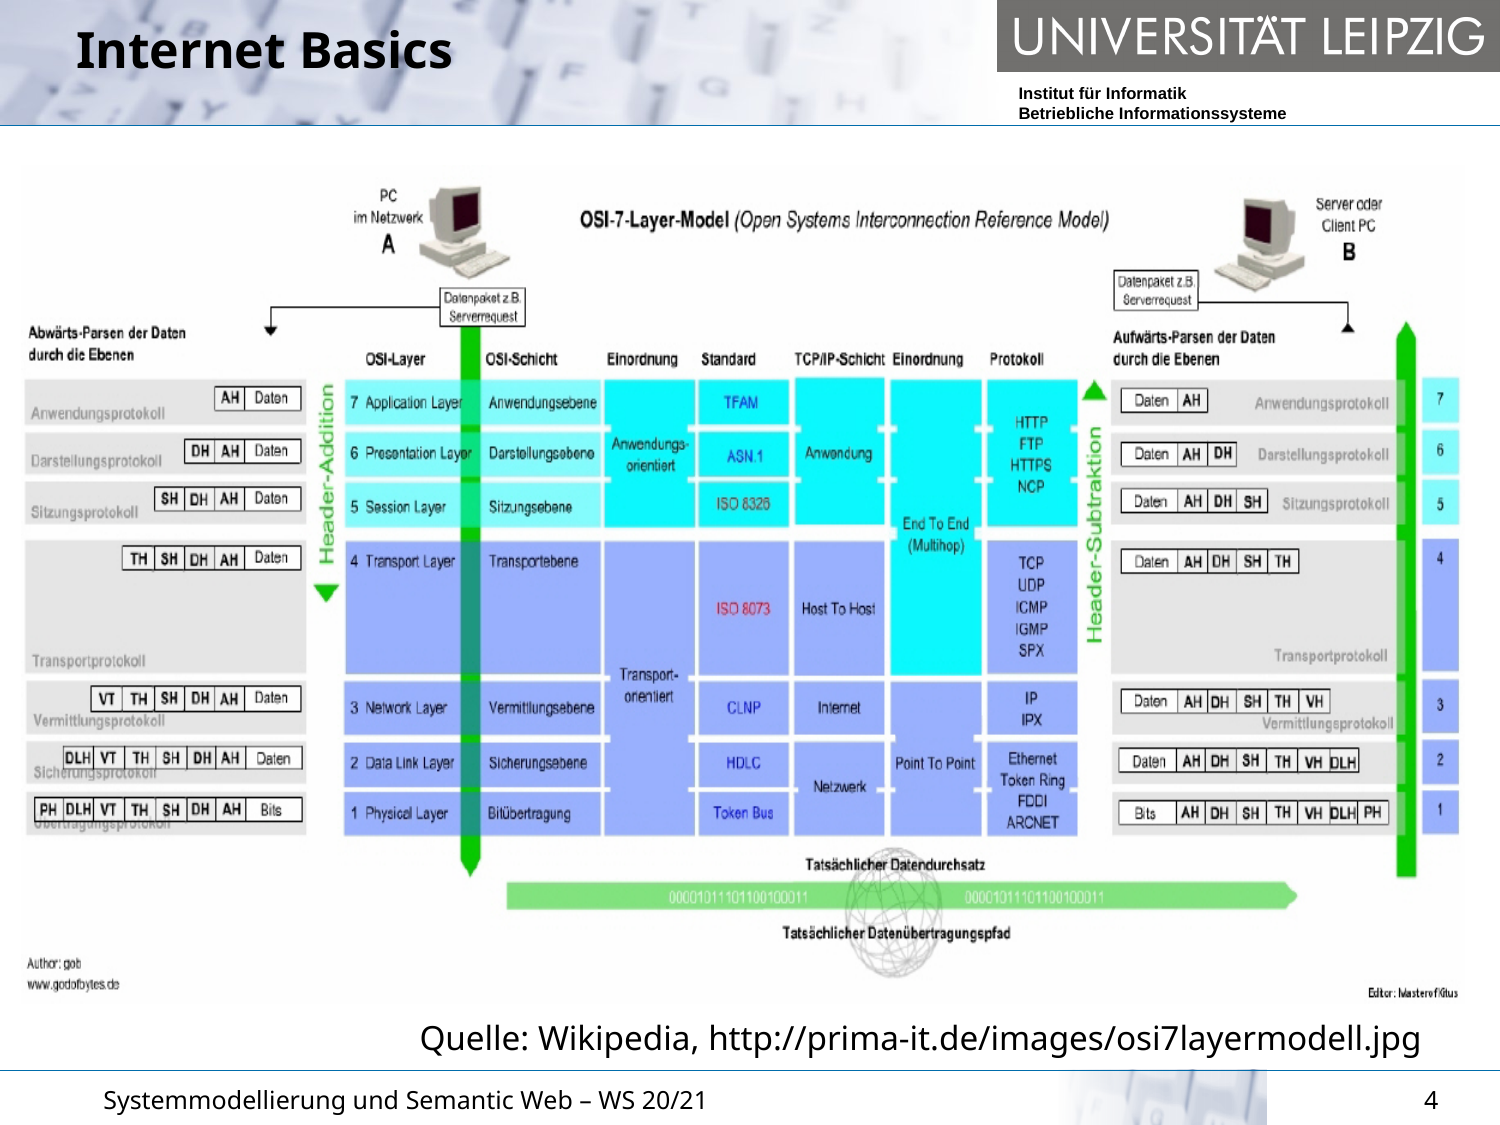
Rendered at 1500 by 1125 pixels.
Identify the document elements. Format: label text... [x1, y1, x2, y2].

picture [1057, 1071, 1267, 1125]
text_box Quelle: Wikipedia, http://prima-it.de/images/osi7layermodell.jpg [283, 1009, 1447, 1065]
picture [21, 165, 1465, 1004]
text_box Internet Basics [61, 11, 469, 87]
picture [0, 0, 1500, 125]
